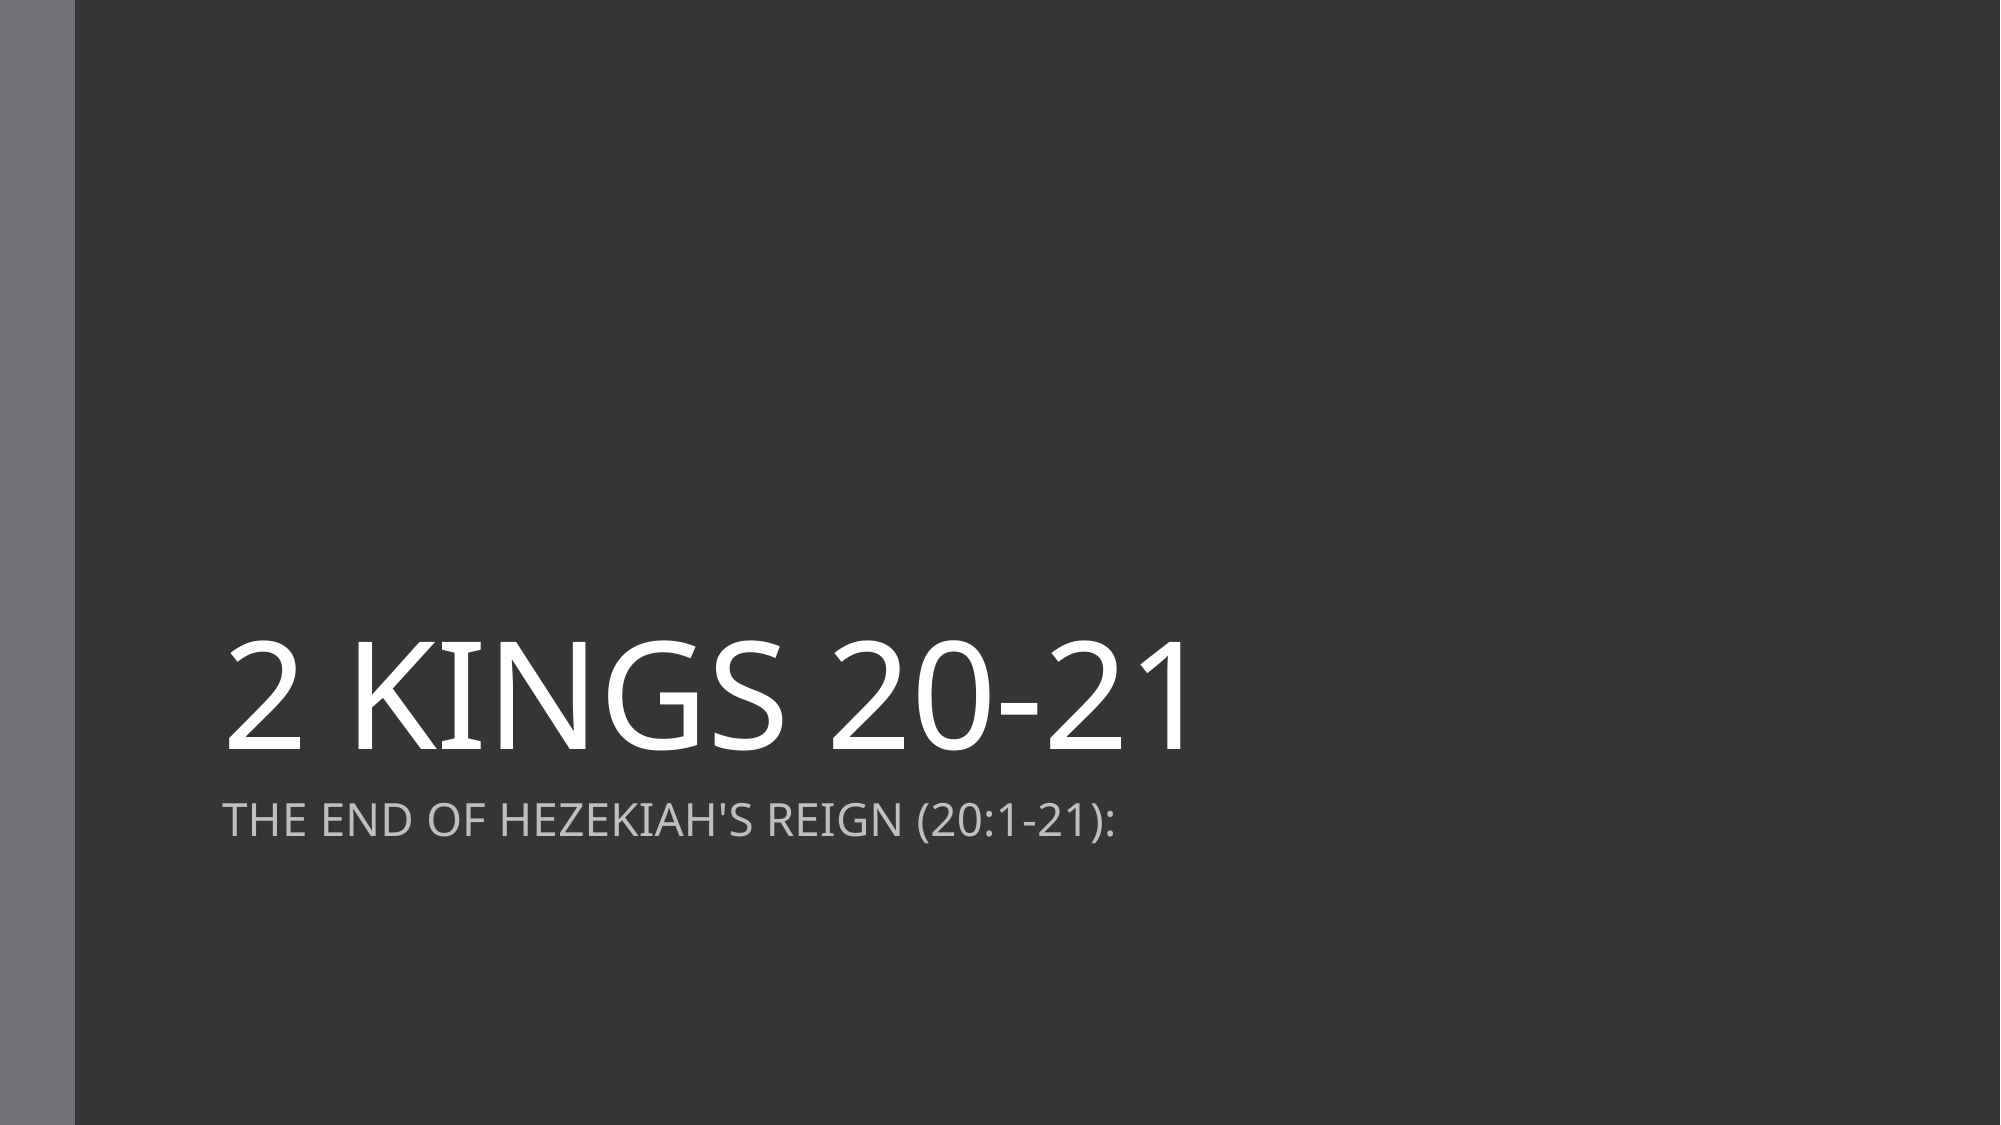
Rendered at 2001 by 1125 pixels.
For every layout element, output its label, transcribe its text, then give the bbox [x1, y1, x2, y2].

title 2 KINGS 20-21 [206, 124, 1752, 787]
subtitle THE END OF HEZEKIAH'S REIGN (20:1-21): [206, 787, 1752, 1066]
